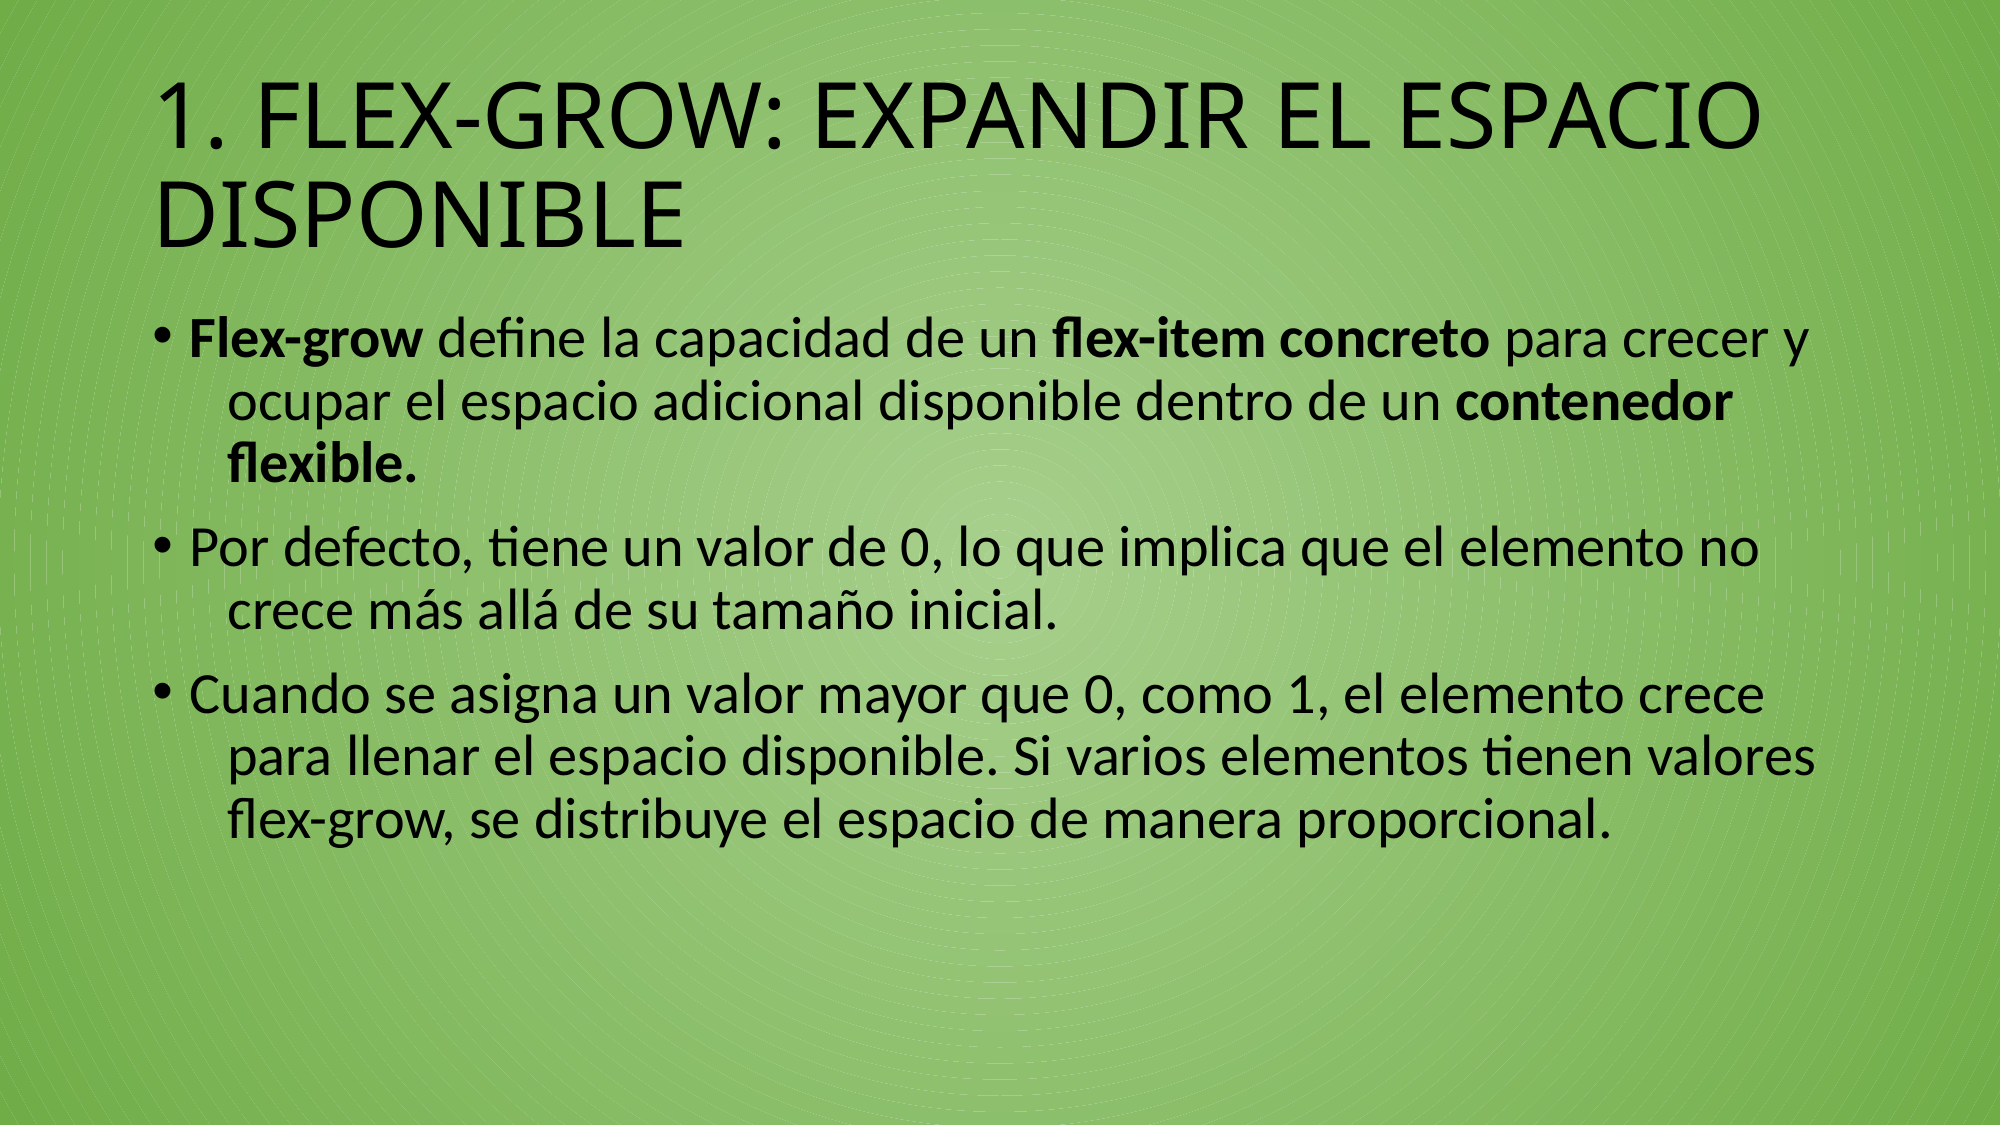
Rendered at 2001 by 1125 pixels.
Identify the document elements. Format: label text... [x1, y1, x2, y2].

title 1. FLEX-GROW: EXPANDIR EL ESPACIO DISPONIBLE [137, 59, 1863, 278]
list Flex-grow define la capacidad de un flex-item concreto para crecer y ocupar el espacio adicional disponible dentro de un contenedor flexible. Por defecto, tiene un valor de 0, lo que implica que el elemento no crece más allá de su tamaño inicial. Cuando se asigna un valor mayor que 0, como 1, el elemento crece para llenar el espacio disponible. Si varios elementos tienen valores flex-grow, se distribuye el espacio de manera proporcional. [137, 299, 1863, 1014]
